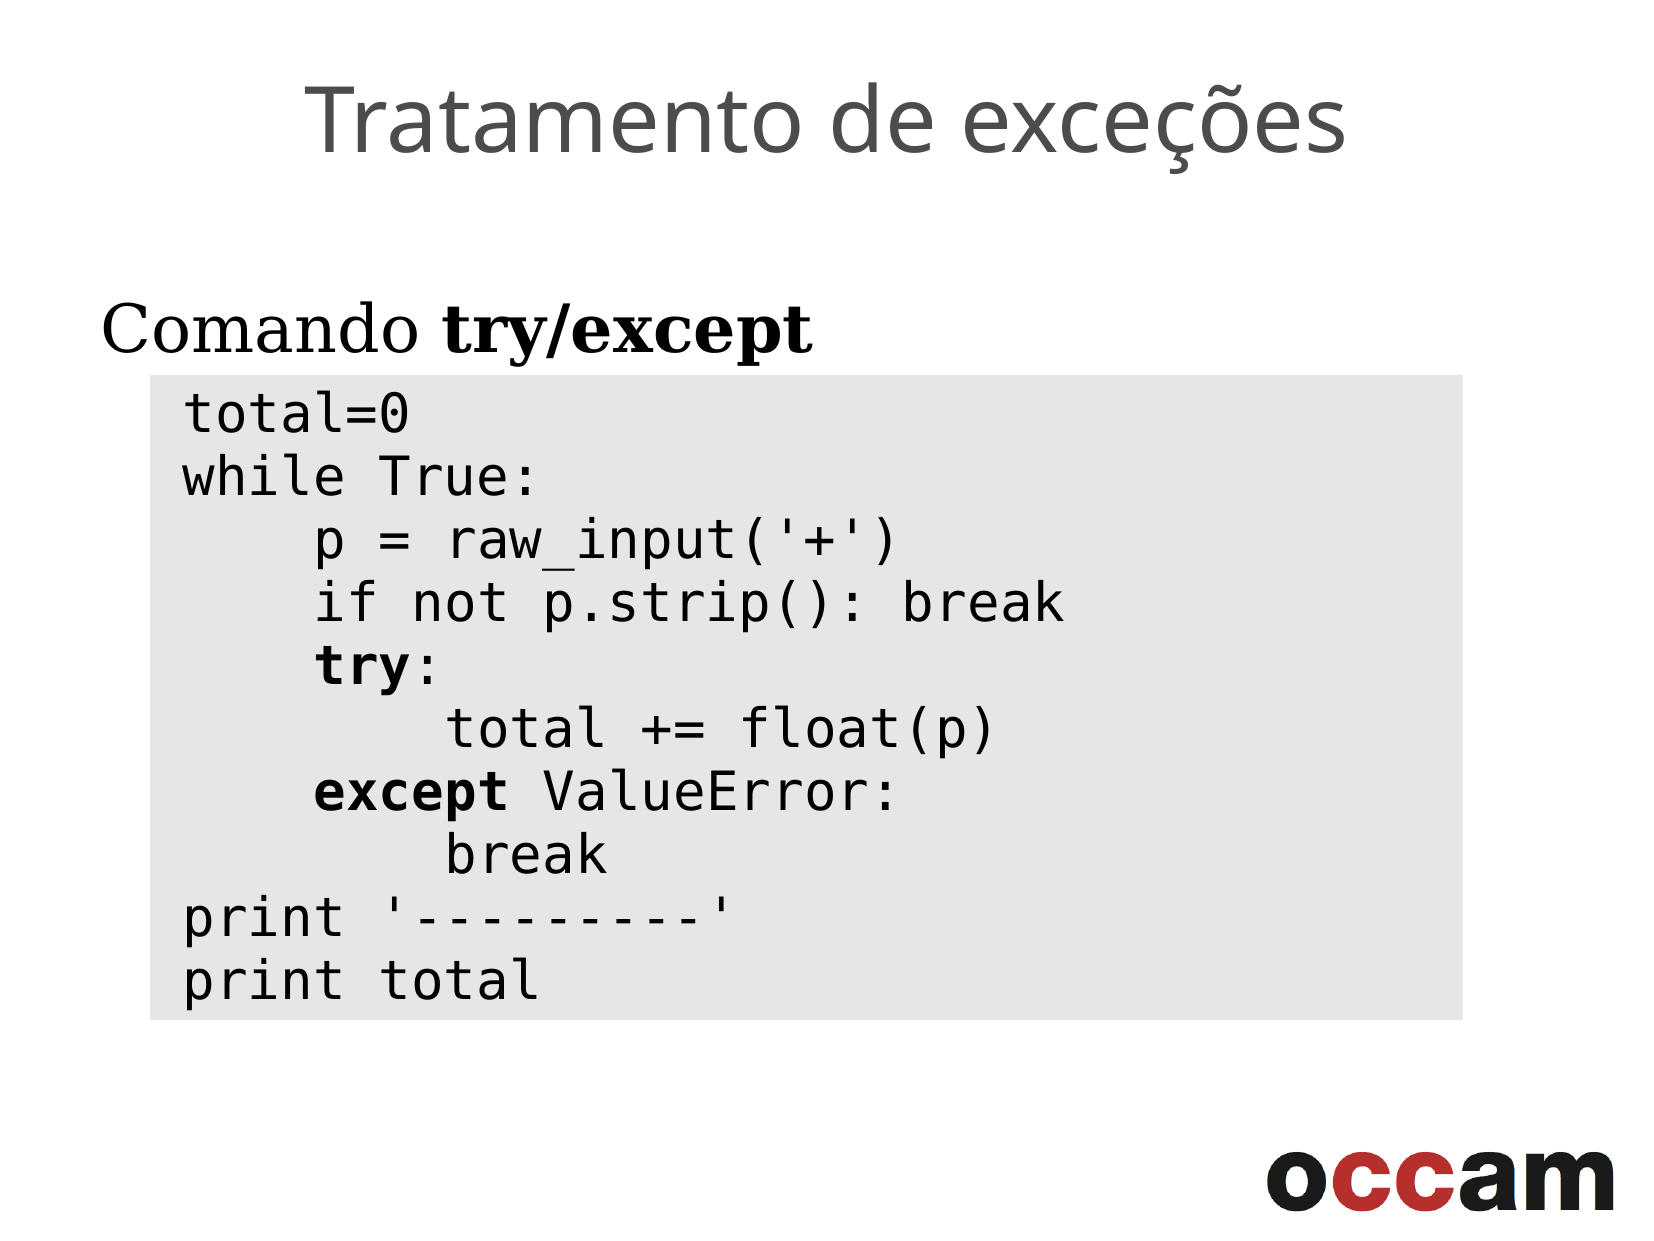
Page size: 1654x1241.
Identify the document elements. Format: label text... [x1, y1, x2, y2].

text_box total=0 while True: p = raw_input('+') if not p.strip(): break try: total += float(p) except ValueError: break print '---------' print total [150, 375, 1463, 1020]
picture [1237, 1122, 1643, 1241]
list Comando try/except [82, 290, 1571, 1109]
title Tratamento de exceções [82, 13, 1571, 222]
